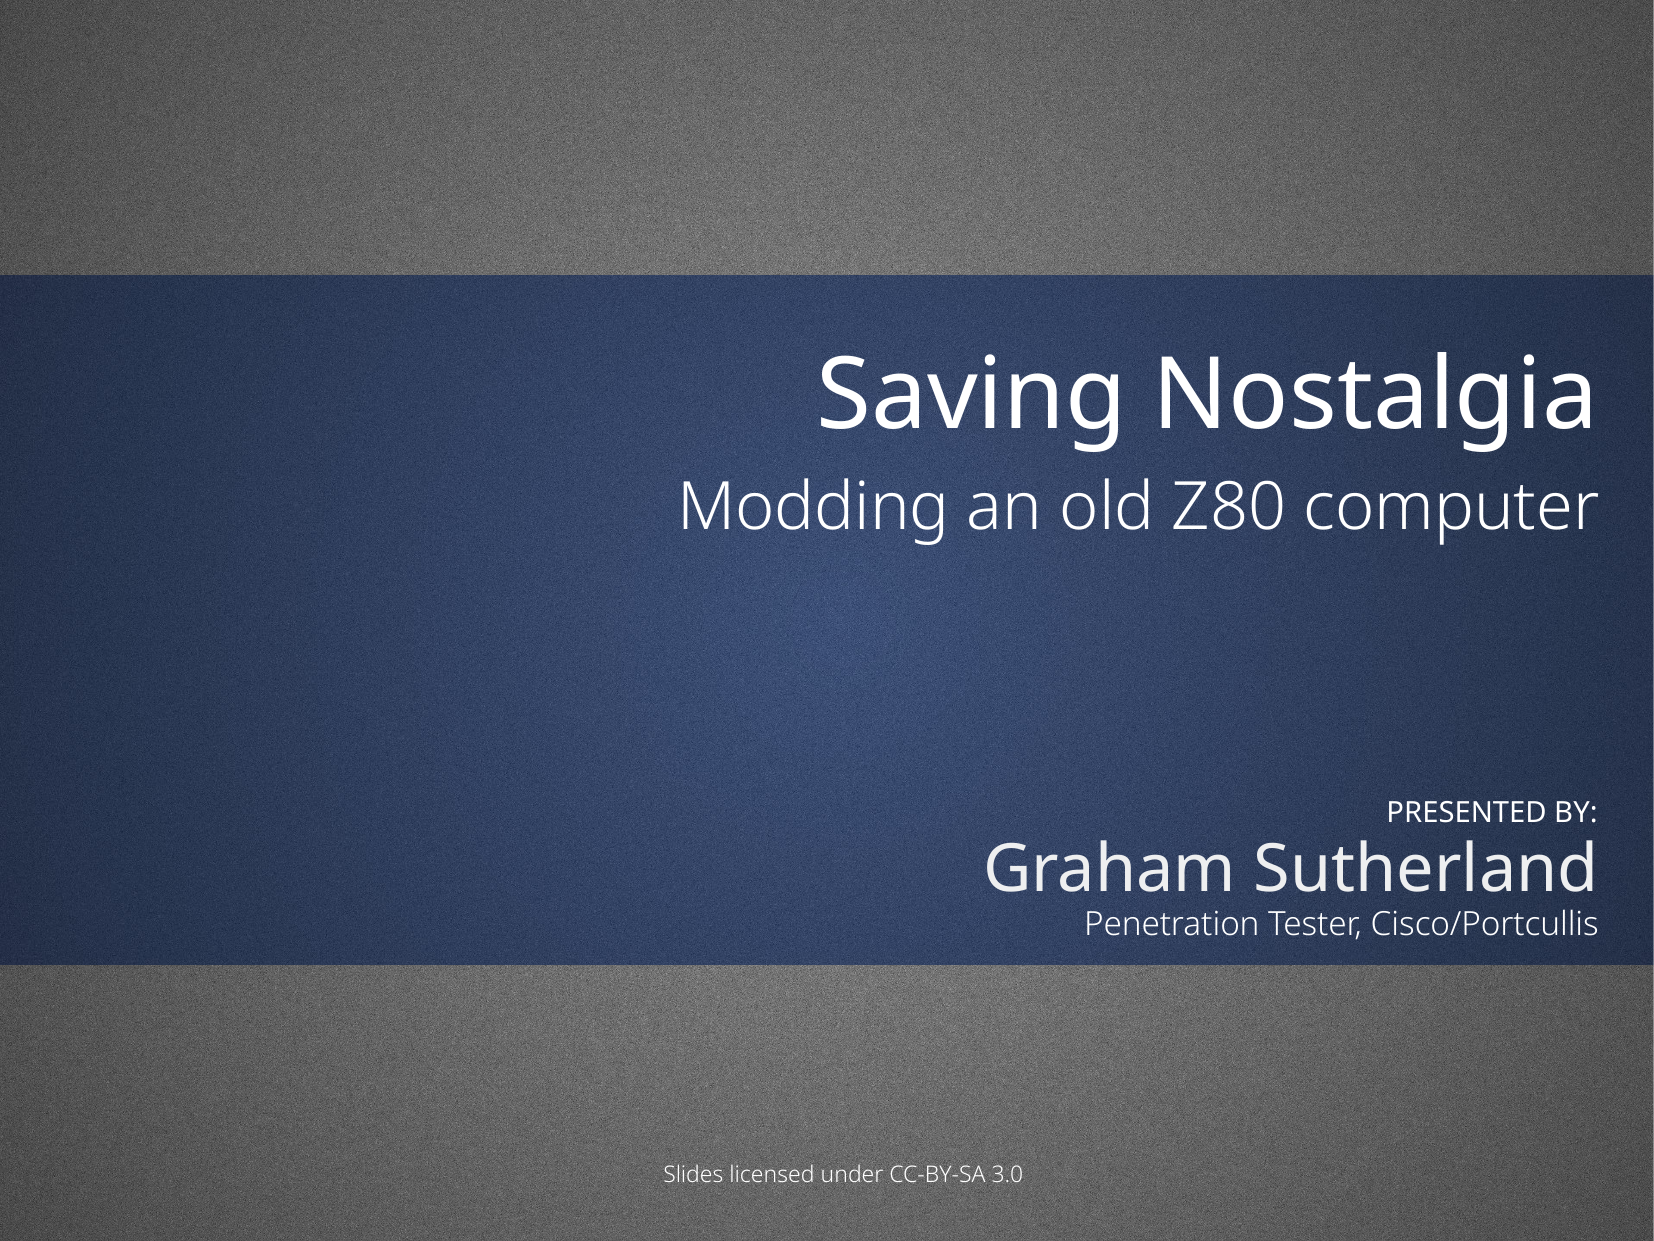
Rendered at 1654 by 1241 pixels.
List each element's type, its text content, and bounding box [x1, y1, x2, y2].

text_box Graham Sutherland [649, 818, 1615, 887]
title Saving Nostalgia [248, 330, 1599, 449]
text_box PRESENTED BY: [797, 784, 1613, 855]
text_box Penetration Tester, Cisco/Portcullis [531, 887, 1615, 958]
picture [0, 0, 1654, 1241]
text_box Slides licensed under CC-BY-SA 3.0 [75, 1126, 1613, 1197]
subtitle Modding an old Z80 computer [442, 457, 1601, 621]
